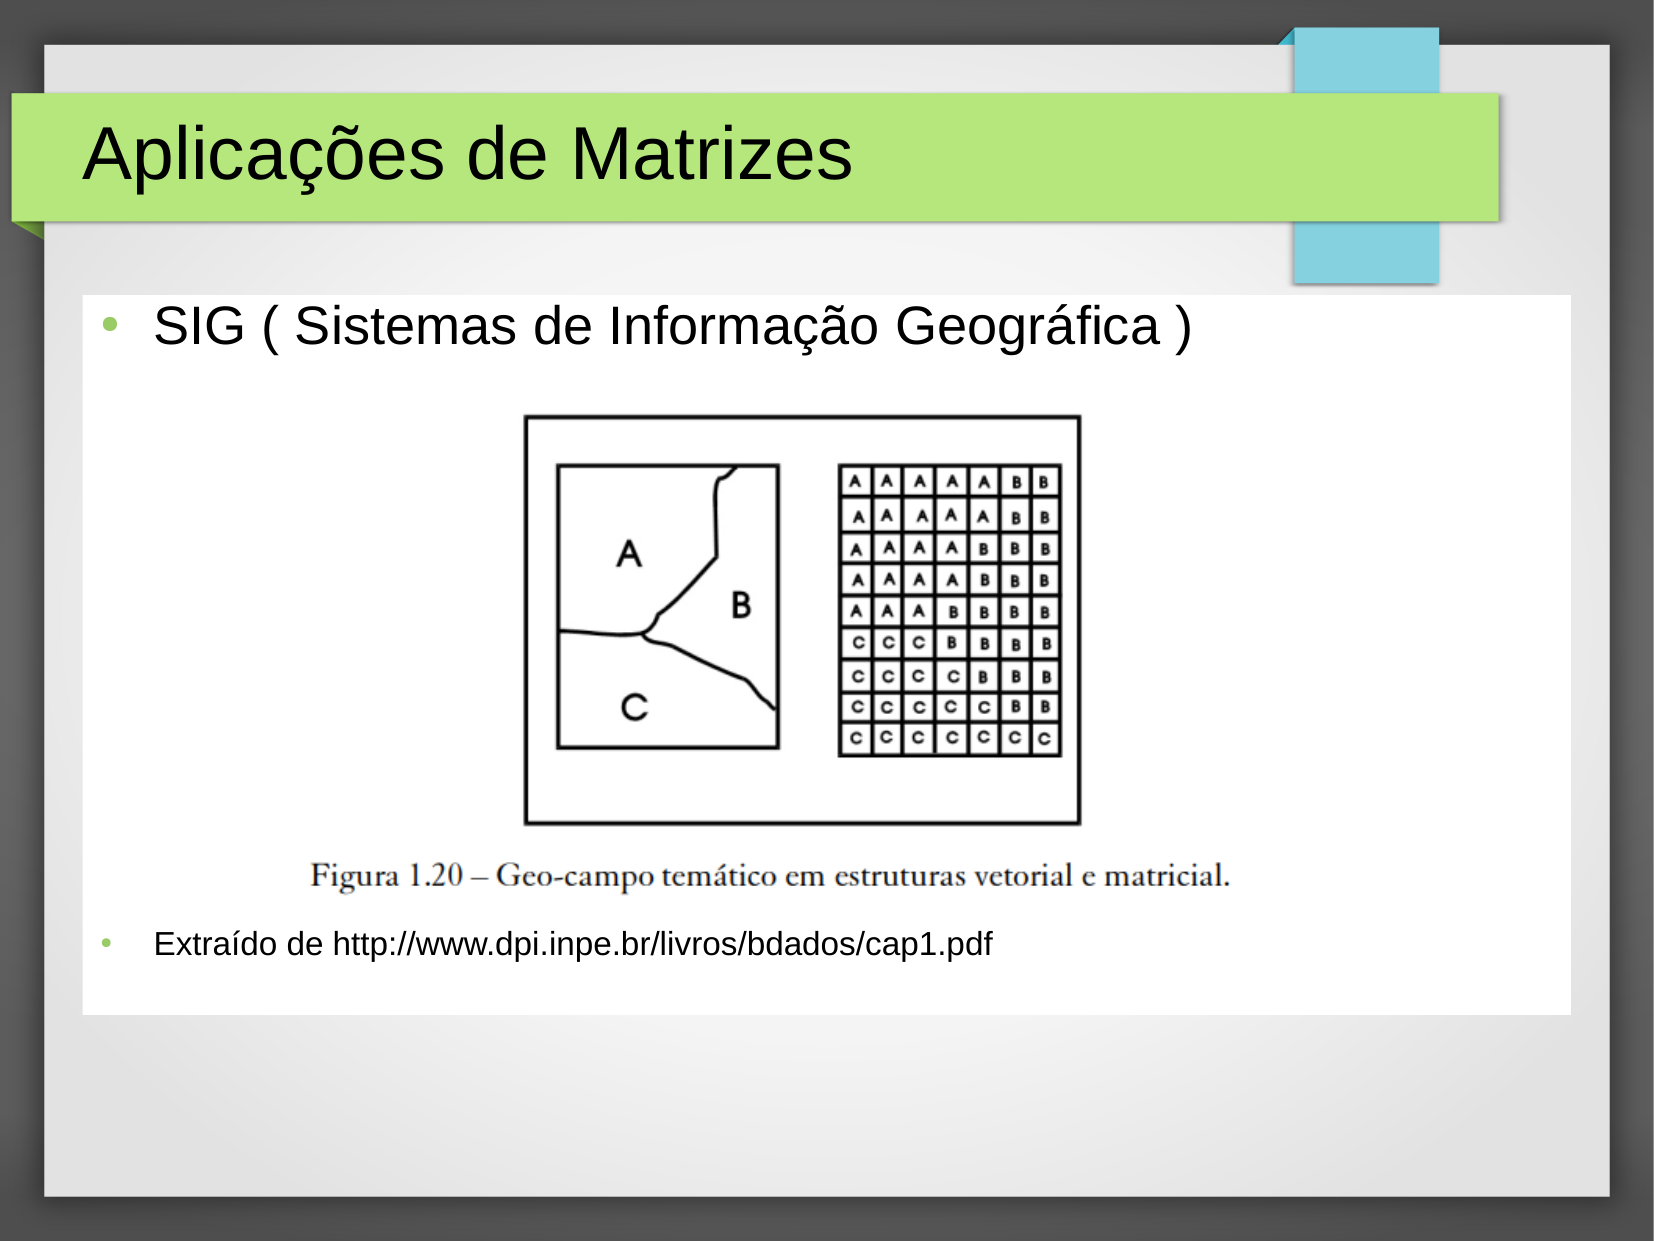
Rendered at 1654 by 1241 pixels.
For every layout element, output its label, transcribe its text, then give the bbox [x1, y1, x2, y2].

list SIG ( Sistemas de Informação Geográfica ) Extraído de http://www.dpi.inpe.br/livros/bdados/cap1.pdf [82, 295, 1571, 1015]
title Aplicações de Matrizes [82, 94, 1264, 213]
picture [0, 0, 1654, 1241]
